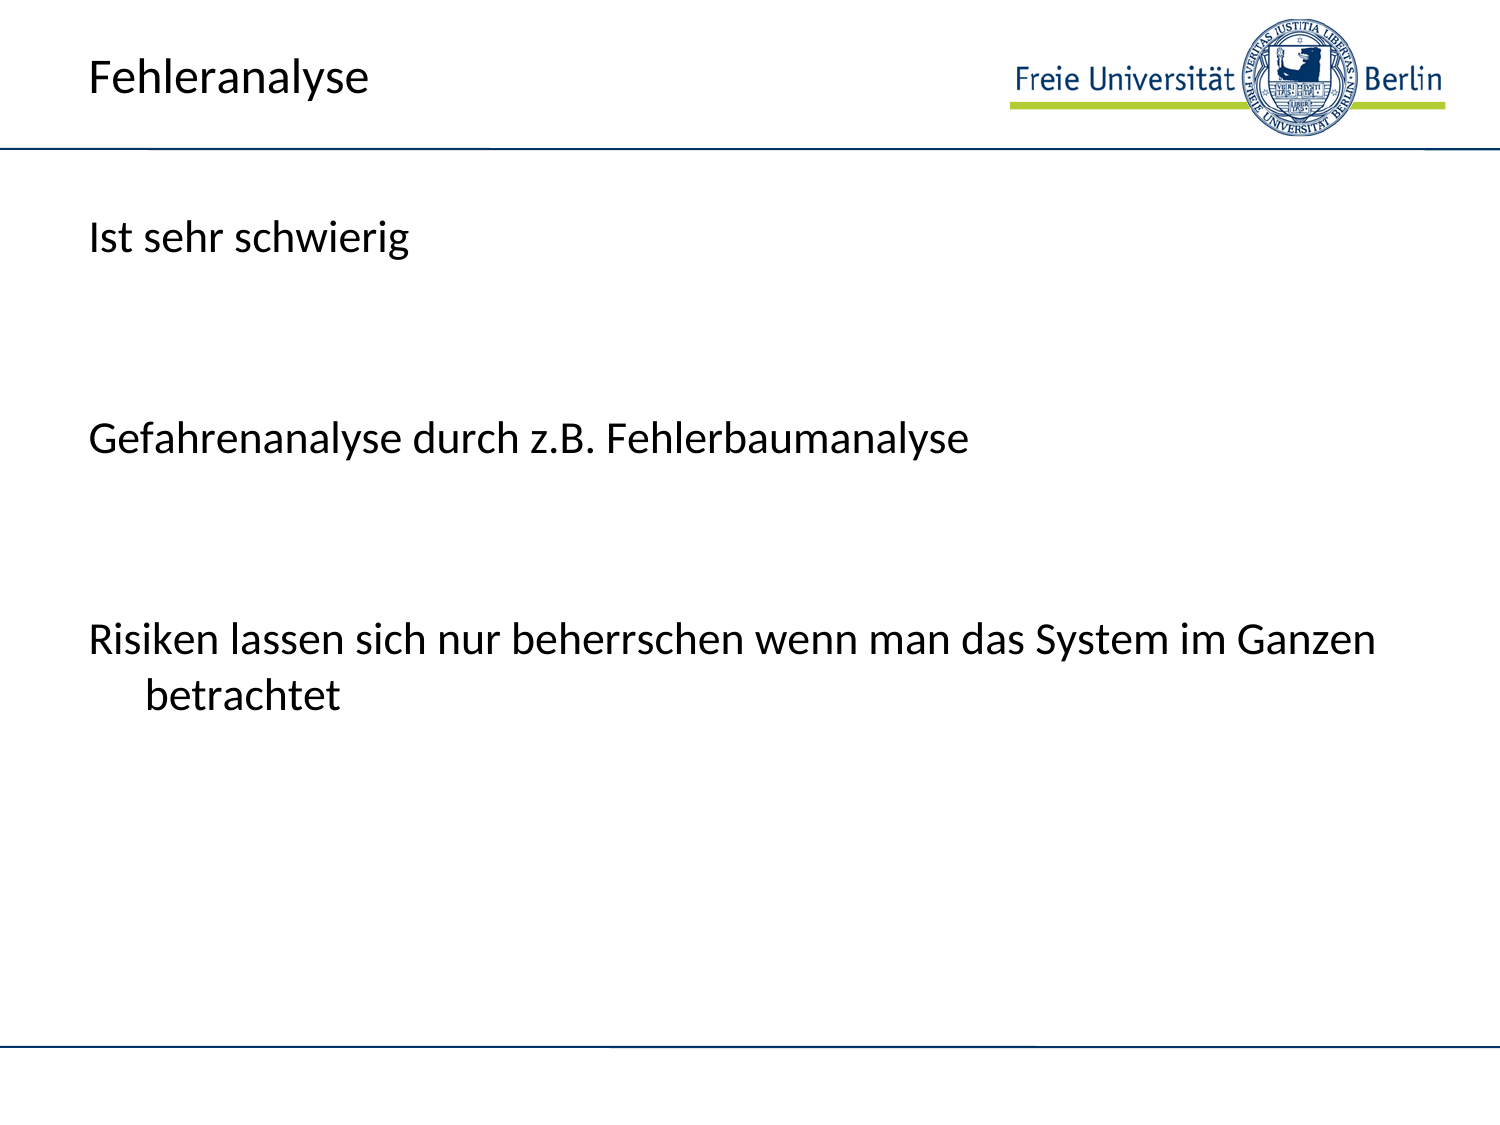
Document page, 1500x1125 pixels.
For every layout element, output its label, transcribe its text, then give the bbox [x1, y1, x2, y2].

title Fehleranalyse [88, 12, 974, 135]
picture [1009, 19, 1446, 137]
list Ist sehr schwierig Gefahrenanalyse durch z.B. Fehlerbaumanalyse Risiken lassen sich nur beherrschen wenn man das System im Ganzen betrachtet [88, 206, 1417, 1033]
